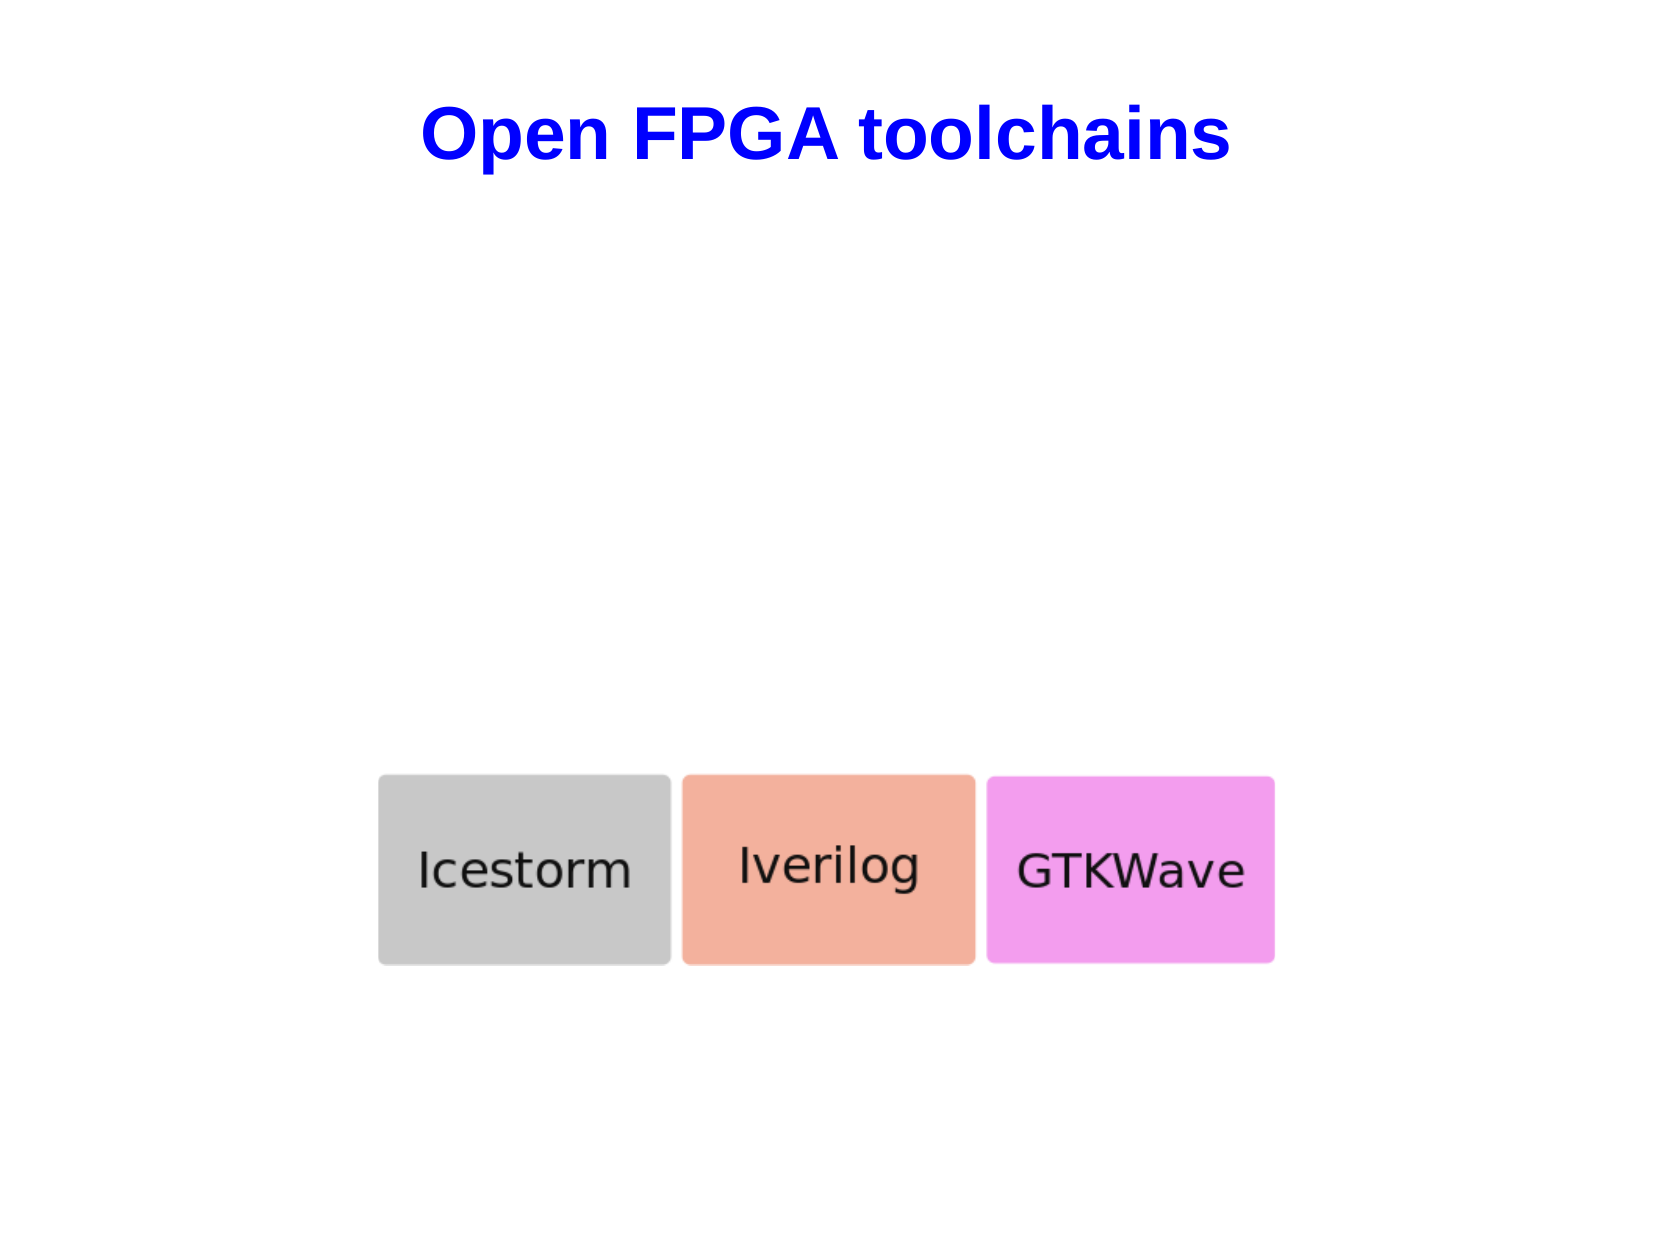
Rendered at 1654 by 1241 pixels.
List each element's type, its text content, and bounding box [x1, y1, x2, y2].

title Open FPGA toolchains [82, 30, 1571, 238]
picture [378, 770, 1276, 966]
